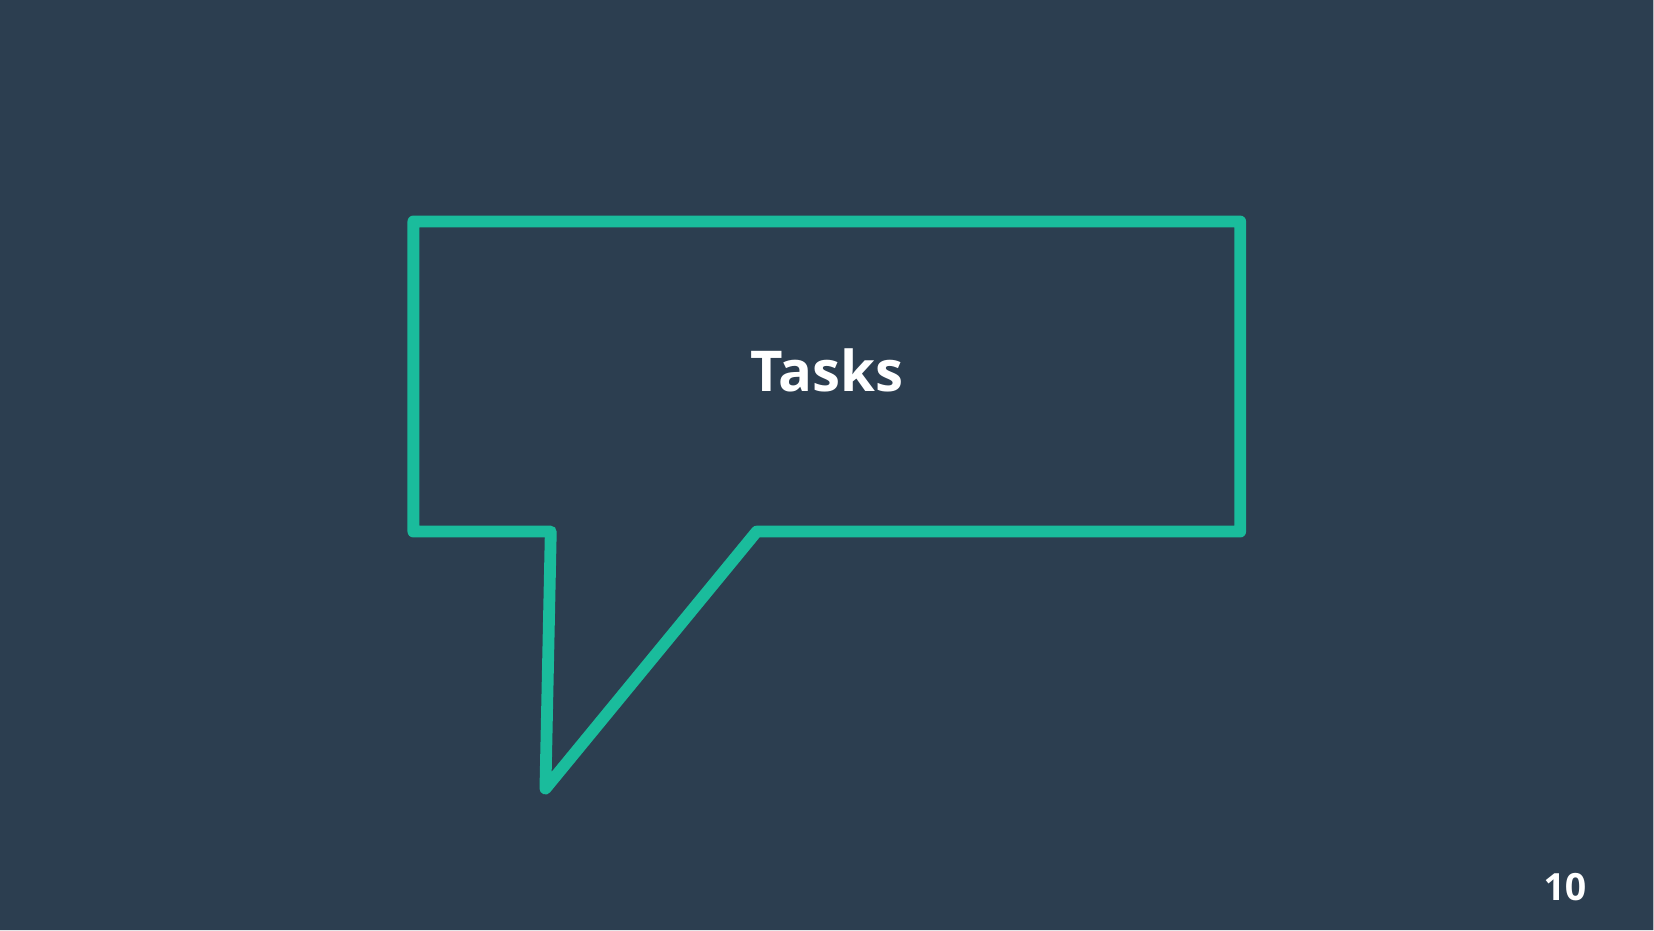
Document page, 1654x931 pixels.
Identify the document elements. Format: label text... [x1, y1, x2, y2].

title Tasks [442, 236, 1211, 502]
